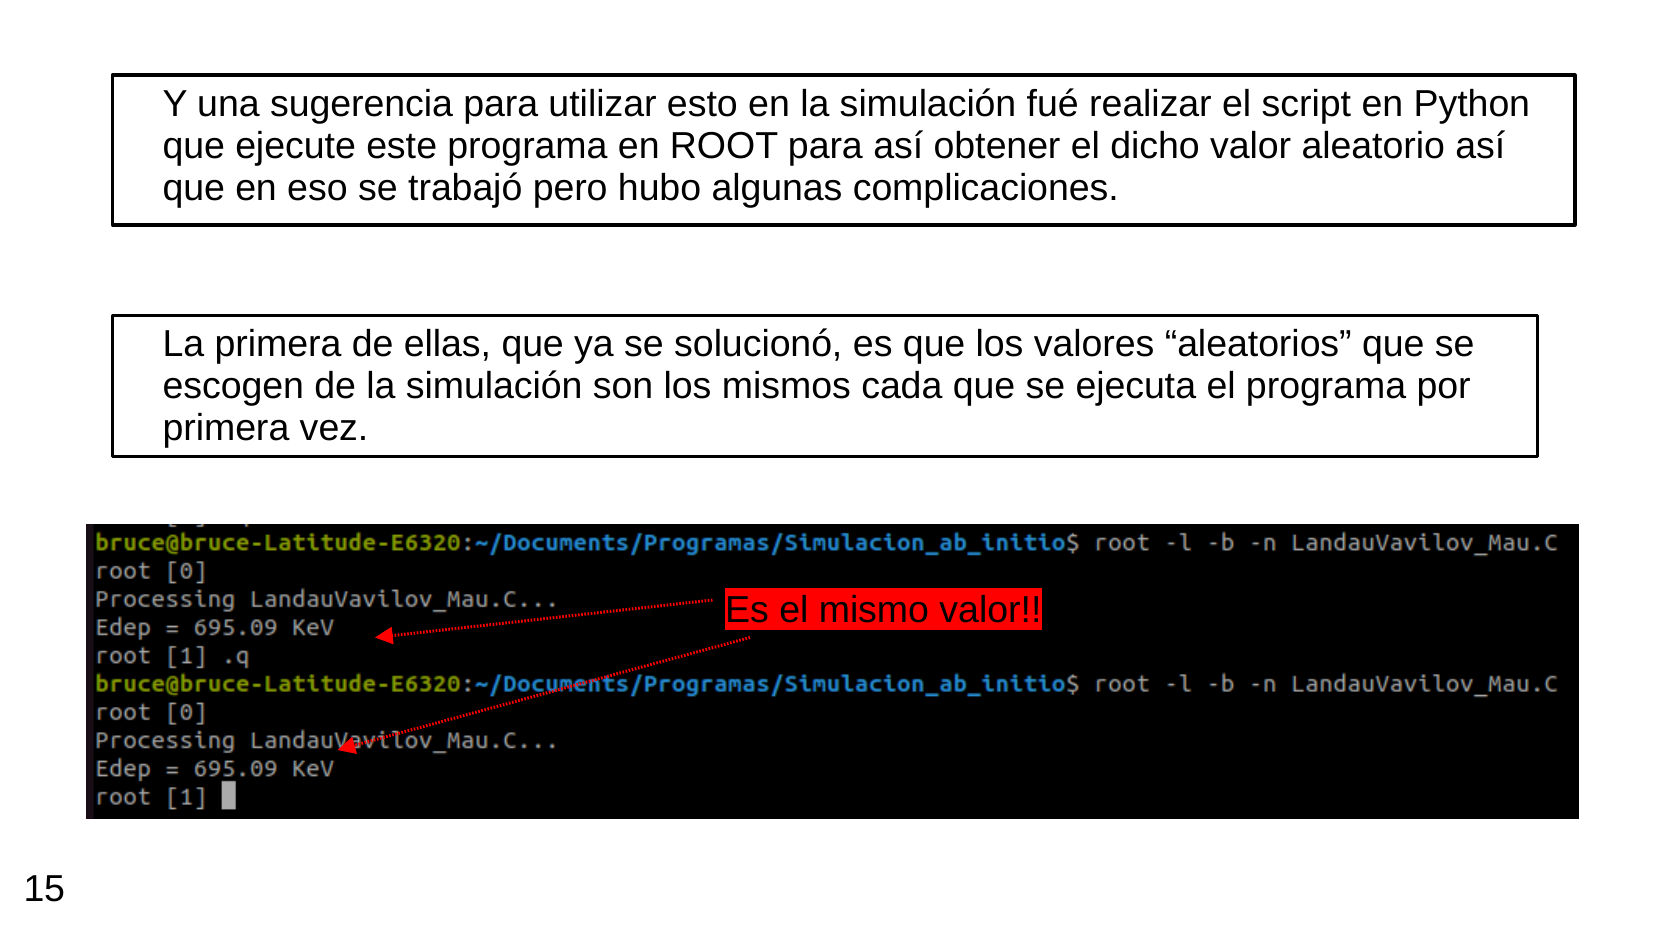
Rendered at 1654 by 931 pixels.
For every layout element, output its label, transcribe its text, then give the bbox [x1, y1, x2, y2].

picture [86, 524, 1579, 819]
text_box Es el mismo valor!! [675, 580, 1088, 638]
text_box Y una sugerencia para utilizar esto en la simulación fué realizar el script en Python que ejecute este programa en ROOT para así obtener el dicho valor aleatorio así que en eso se trabajó pero hubo algunas complicaciones. [112, 75, 1576, 226]
text_box <number> [8, 860, 638, 931]
text_box La primera de ellas, que ya se solucionó, es que los valores “aleatorios” que se escogen de la simulación son los mismos cada que se ejecuta el programa por primera vez. [112, 315, 1538, 457]
